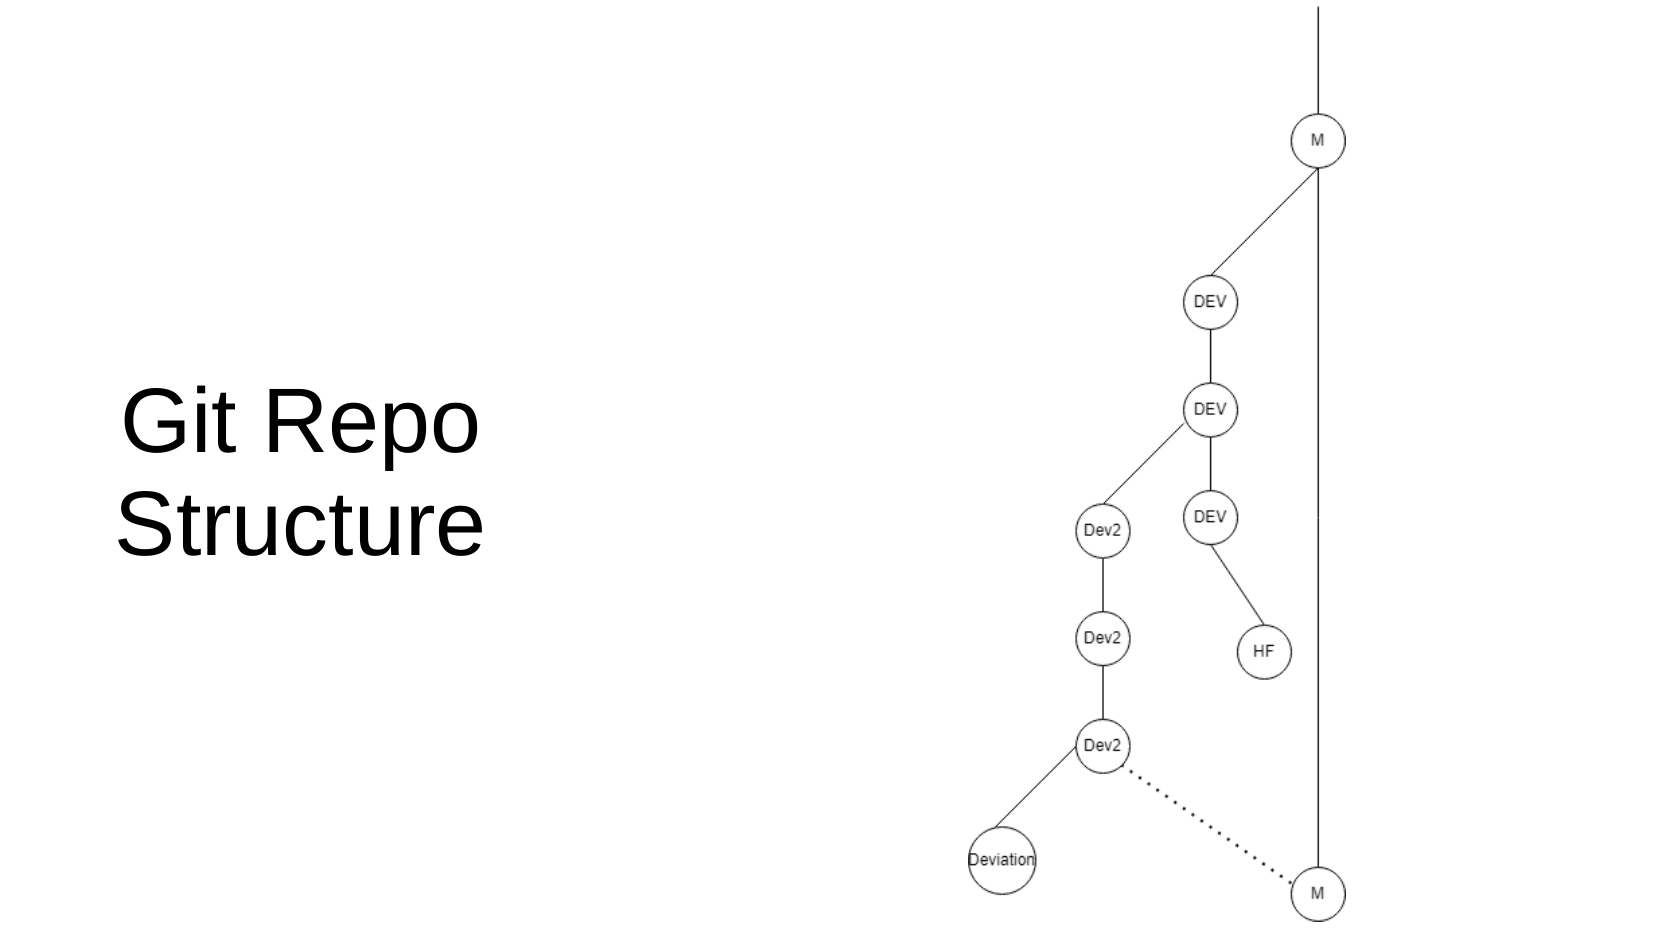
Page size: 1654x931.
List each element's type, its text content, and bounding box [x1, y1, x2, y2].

picture [968, 6, 1346, 922]
title Git Repo Structure [35, 82, 567, 863]
